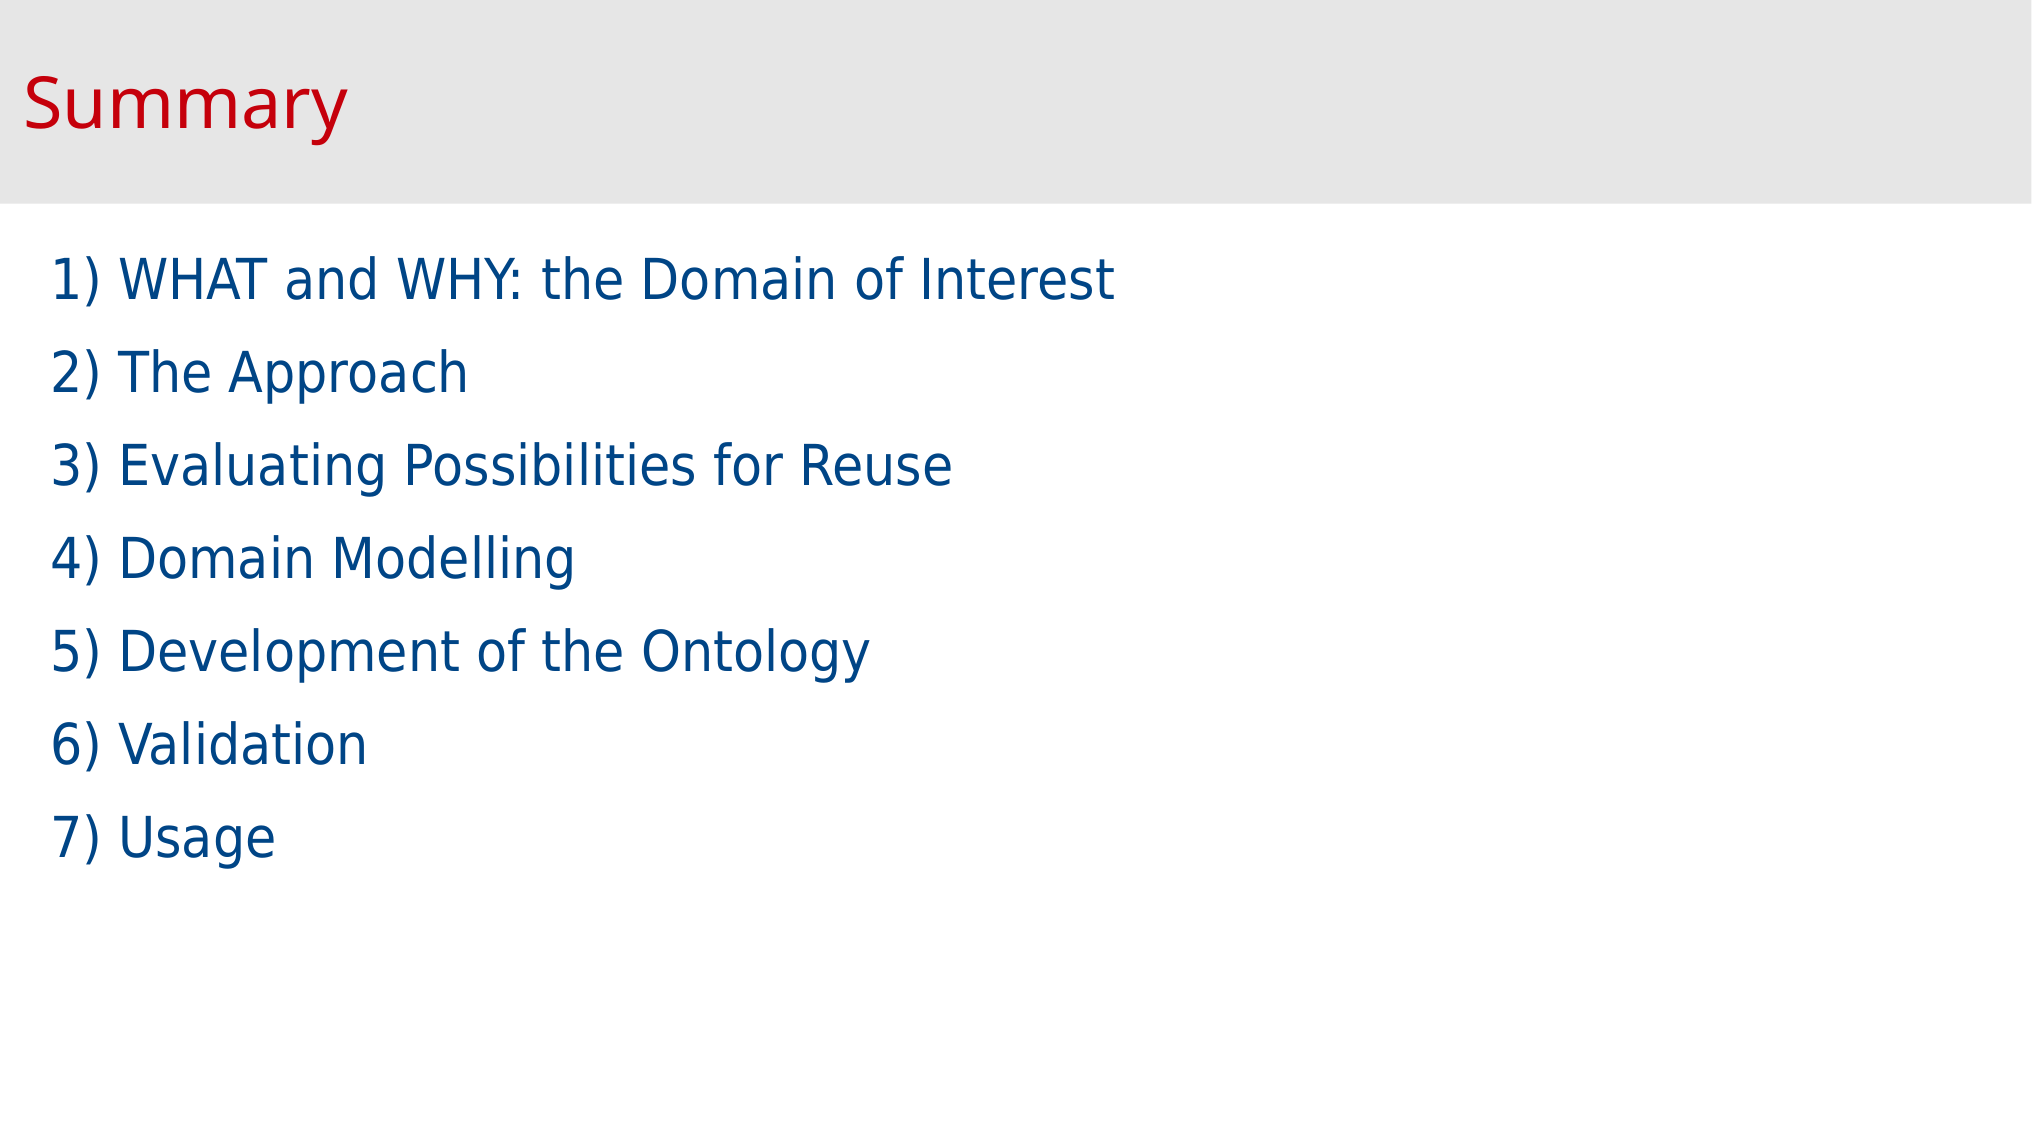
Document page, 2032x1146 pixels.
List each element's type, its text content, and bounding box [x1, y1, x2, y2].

title Summary [0, 0, 2032, 204]
list 1) WHAT and WHY: the Domain of Interest 2) The Approach 3) Evaluating Possibilities for Reuse 4) Domain Modelling 5) Development of the Ontology 6) Validation 7) Usage [0, 247, 2032, 1146]
